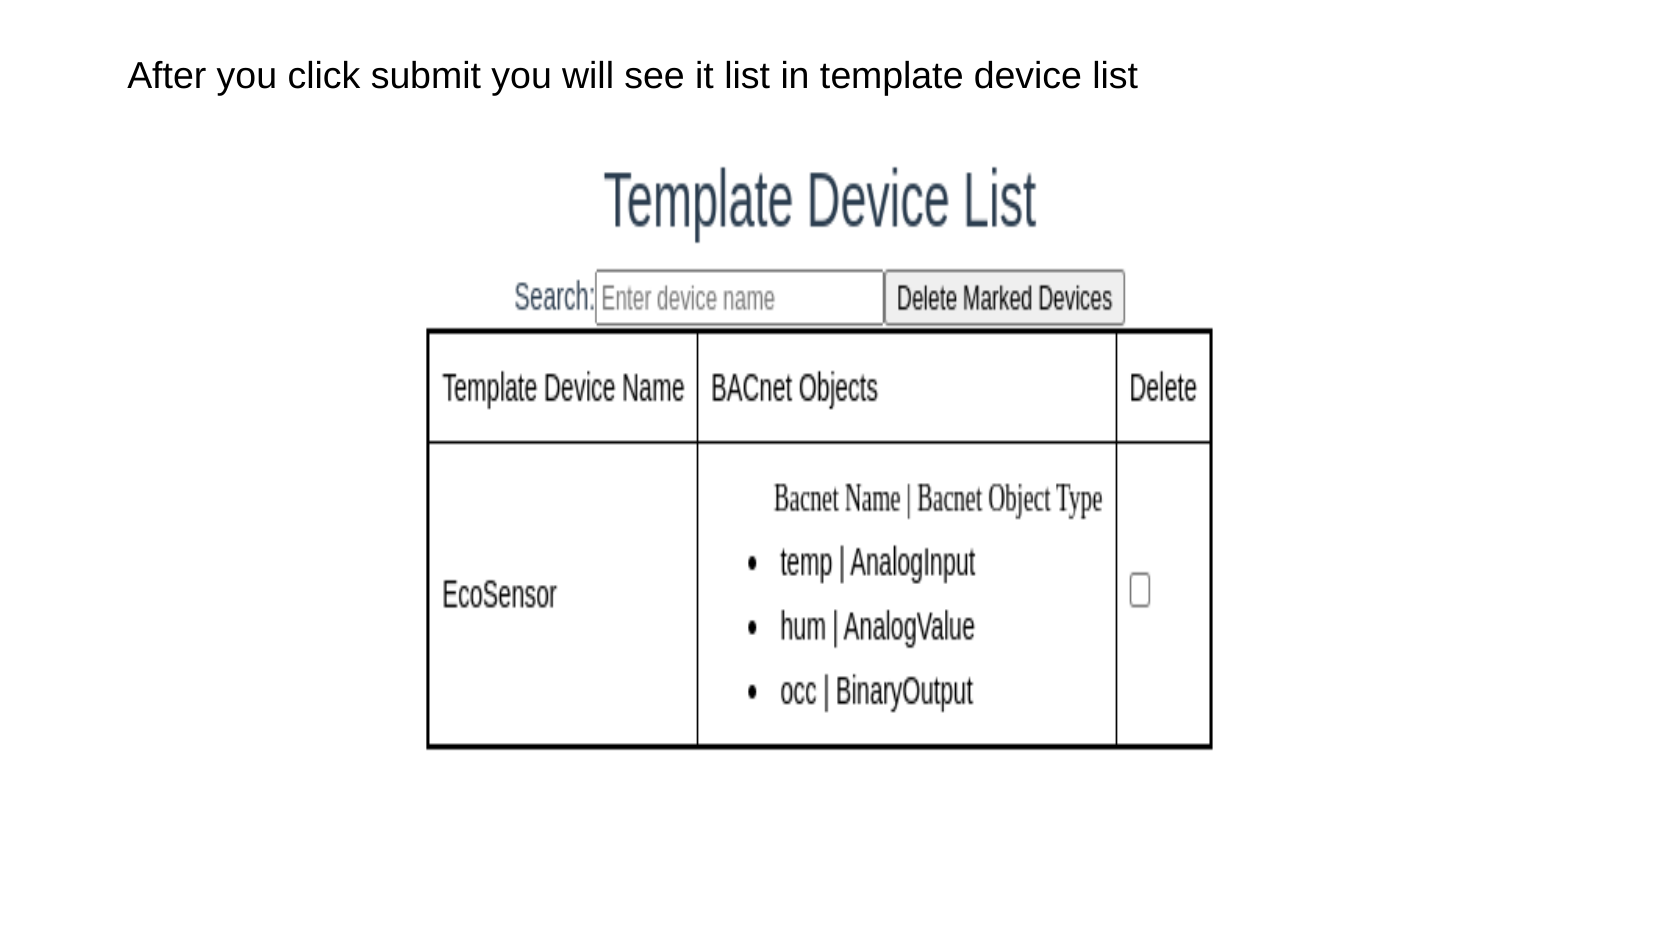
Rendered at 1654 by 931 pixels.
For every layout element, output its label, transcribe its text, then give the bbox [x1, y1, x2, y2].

picture [350, 112, 1463, 931]
text_box After you click submit you will see it list in template device list [112, 46, 1276, 188]
